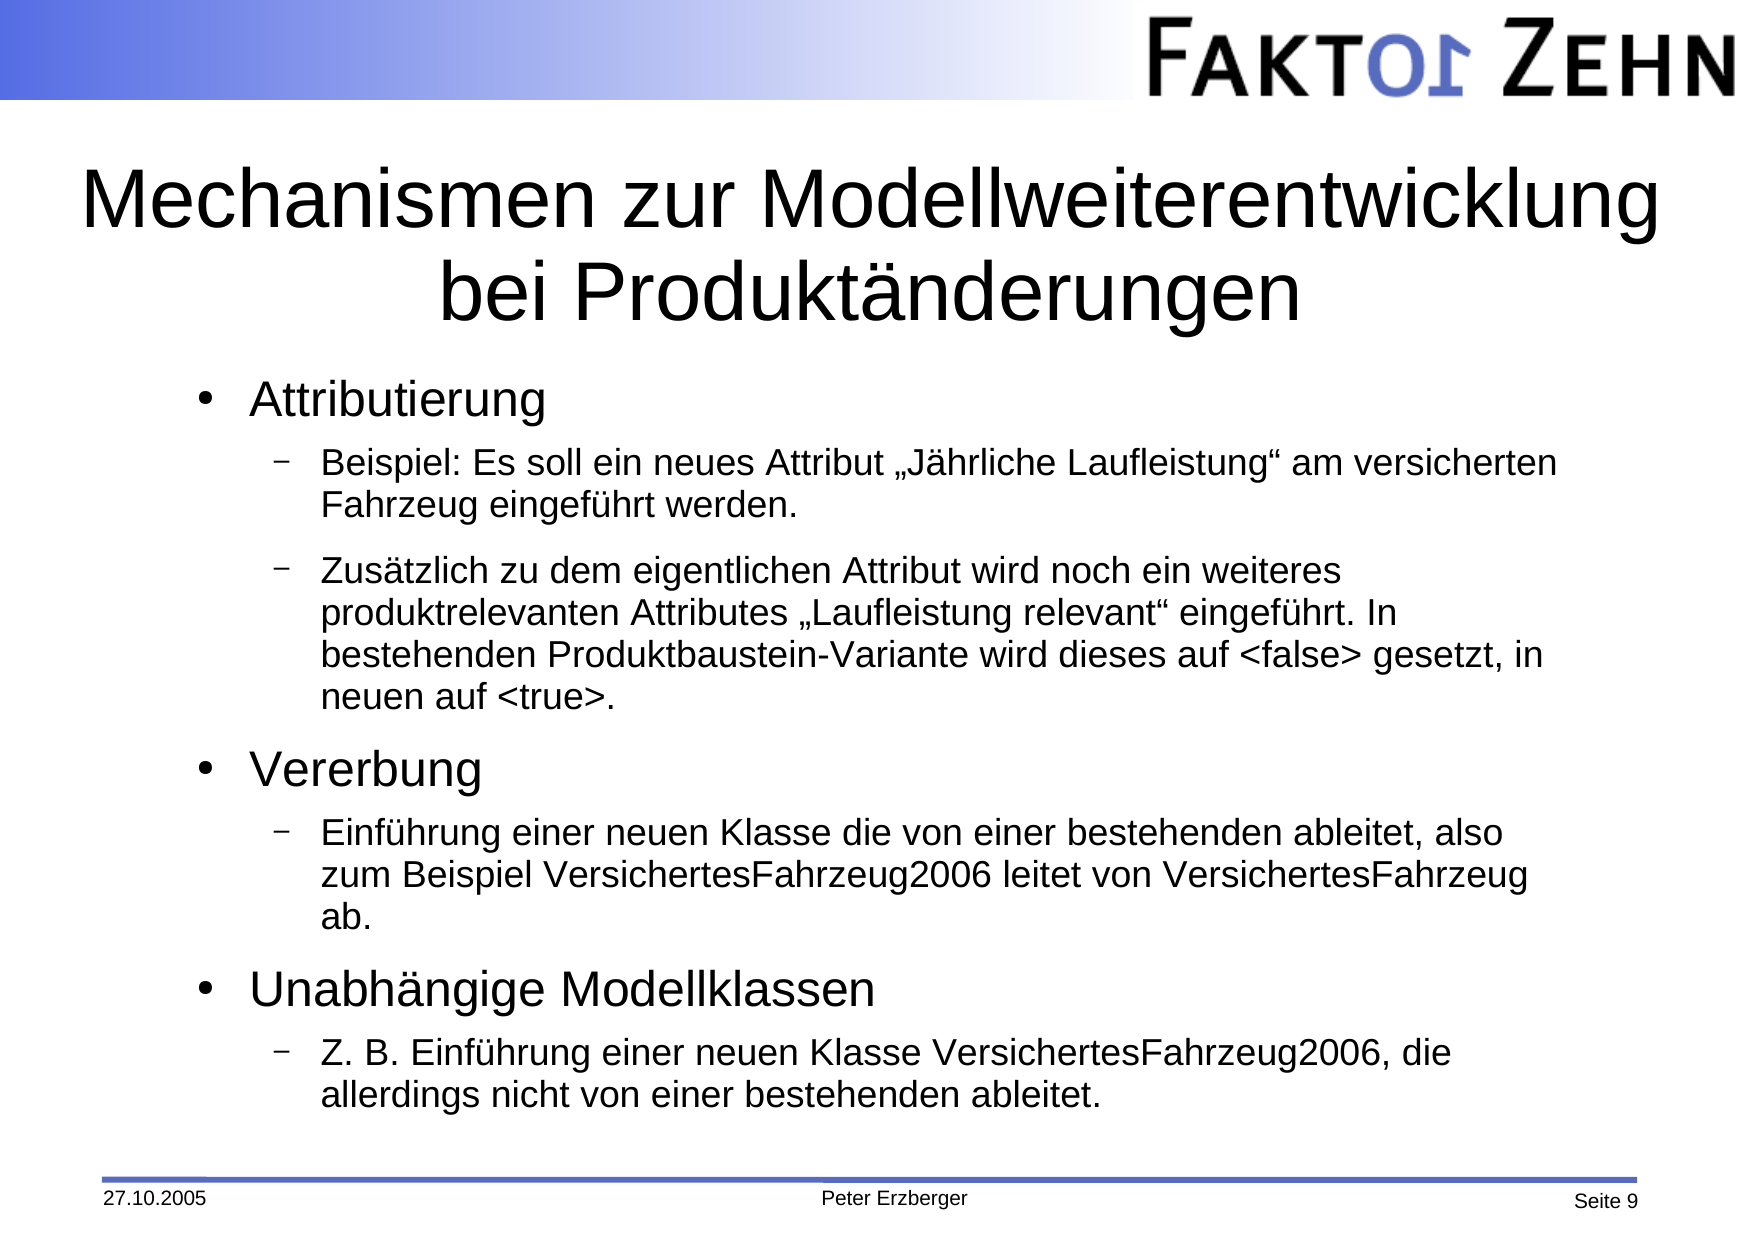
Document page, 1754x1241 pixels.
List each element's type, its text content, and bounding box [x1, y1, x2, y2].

picture [1133, 2, 1749, 105]
title Mechanismen zur Modellweiterentwicklung bei Produktänderungen [59, 142, 1684, 349]
list Attributierung Beispiel: Es soll ein neues Attribut „Jährliche Laufleistung“ am versicherten Fahrzeug eingeführt werden. Zusätzlich zu dem eigentlichen Attribut wird noch ein weiteres produktrelevanten Attributes „Laufleistung relevant“ eingeführt. In bestehenden Produktbaustein-Variante wird dieses auf <false> gesetzt, in neuen auf <true>. Vererbung Einführung einer neuen Klasse die von einer bestehenden ableitet, also zum Beispiel VersichertesFahrzeug2006 leitet von VersichertesFahrzeug ab. Unabhängige Modellklassen Z. B. Einführung einer neuen Klasse VersichertesFahrzeug2006, die allerdings nicht von einer bestehenden ableitet. [179, 371, 1576, 1117]
